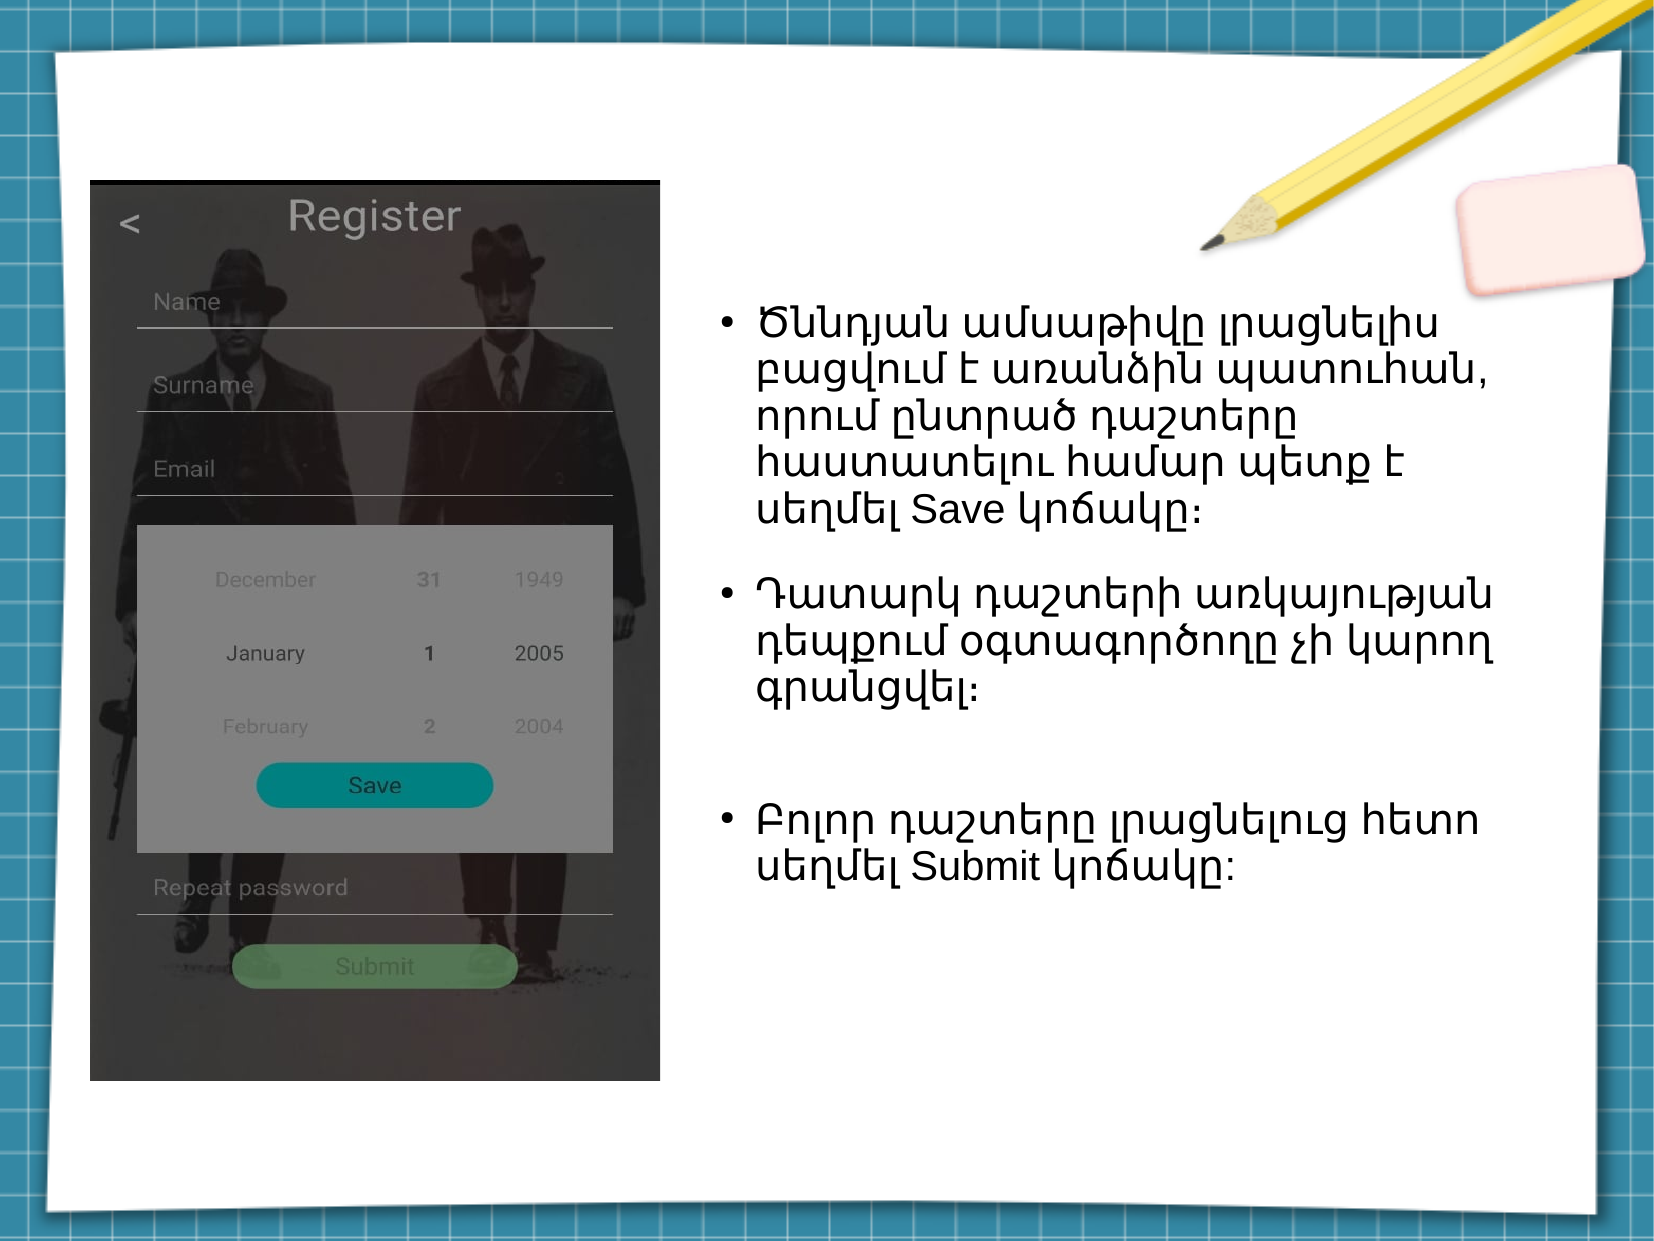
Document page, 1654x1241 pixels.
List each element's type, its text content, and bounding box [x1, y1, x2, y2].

text_box Ծննդյան ամսաթիվը լրացնելիս բացվում է առանձին պատուհան, որում ընտրած դաշտերը հաստատելու համար պետք է սեղմել Save կոճակը։ Դատարկ դաշտերի առկայության դեպքում օգտագործողը չի կարող գրանցվել։ Բոլոր դաշտերը լրացնելուց հետո սեղմել Submit կոճակը: [705, 292, 1576, 1216]
picture [0, 0, 1654, 1241]
